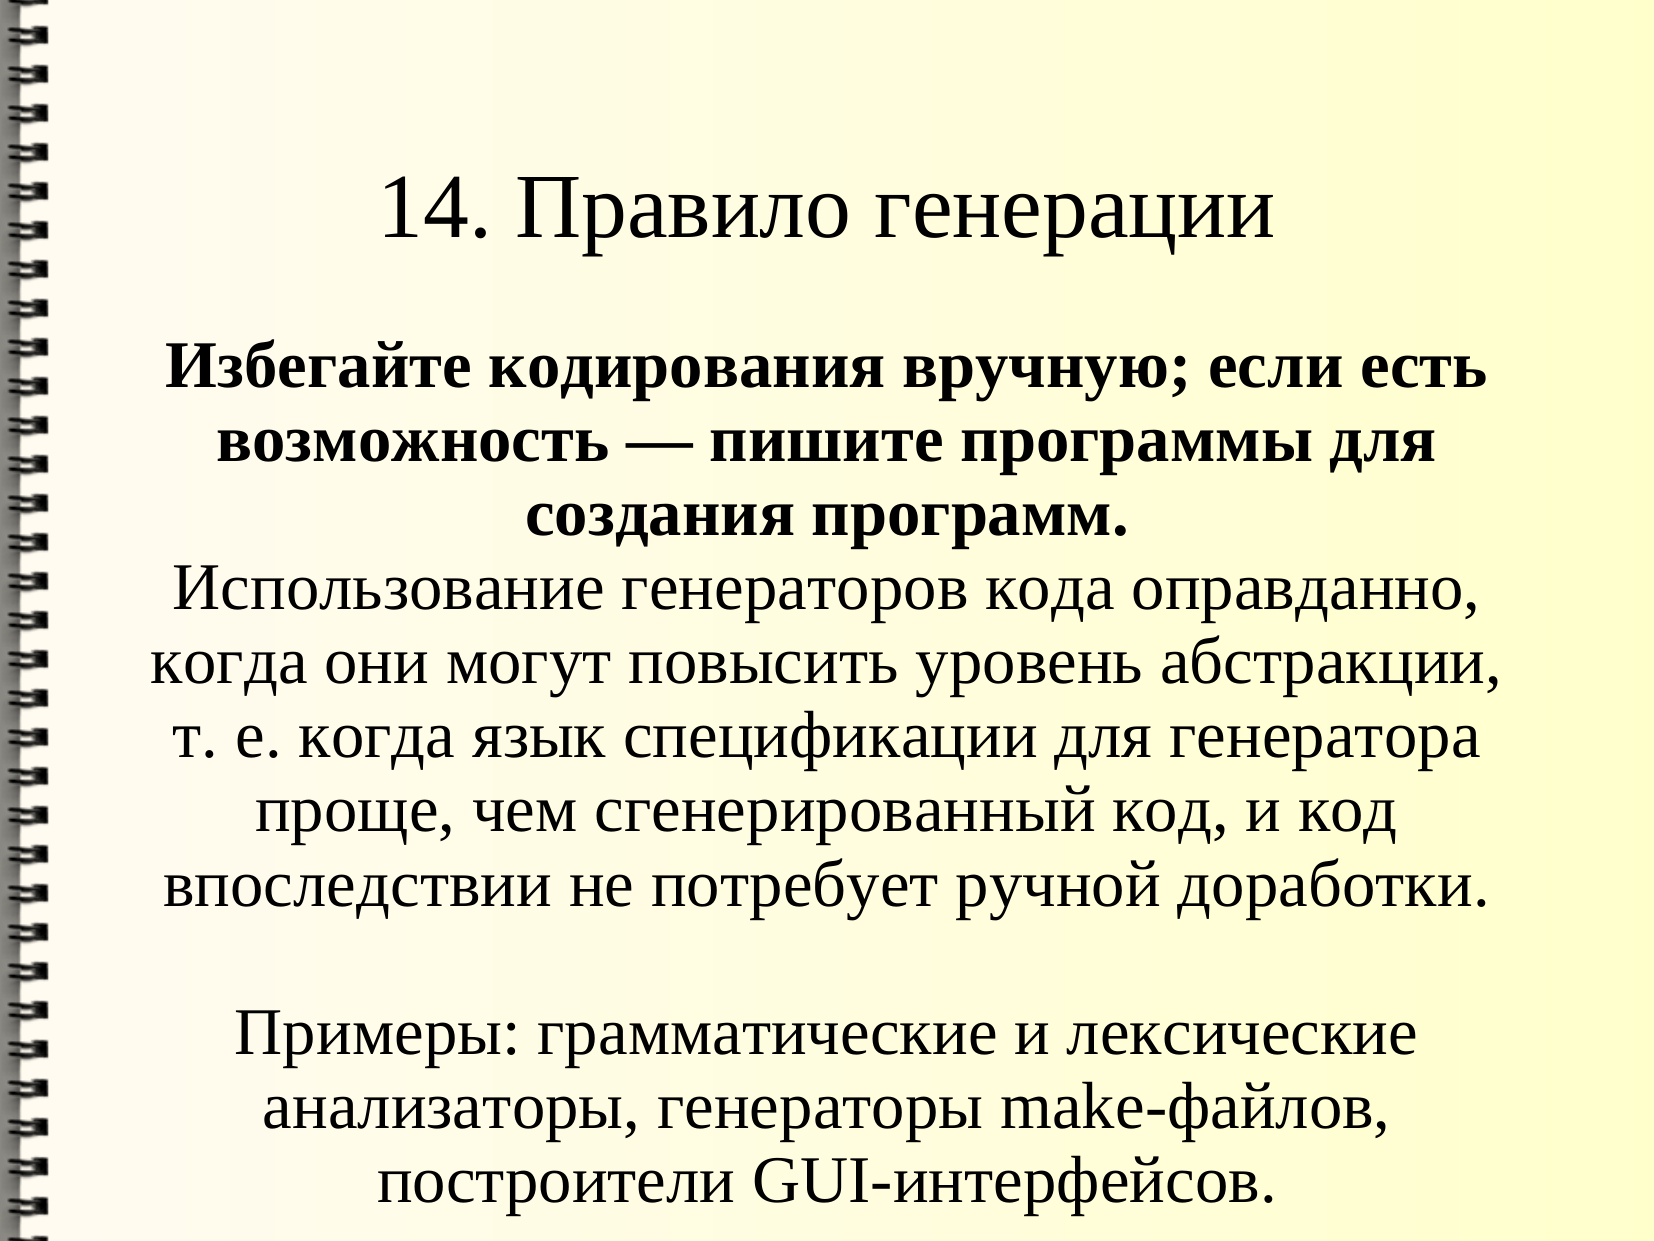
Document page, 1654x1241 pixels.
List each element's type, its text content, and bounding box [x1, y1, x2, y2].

subtitle Избегайте кодирования вручную; если есть возможность — пишите программы для создания программ. Использование генераторов кода оправданно, когда они могут повысить уровень абстракции, т. е. когда язык спецификации для генератора проще, чем сгенерированный код, и код впоследствии не потребует ручной доработки. Примеры: грамматические и лексические анализаторы, генераторы make-файлов, построители GUI-интерфейсов. [121, 327, 1534, 1217]
title 14. Правило генерации [121, 102, 1534, 311]
picture [0, 0, 1654, 1241]
